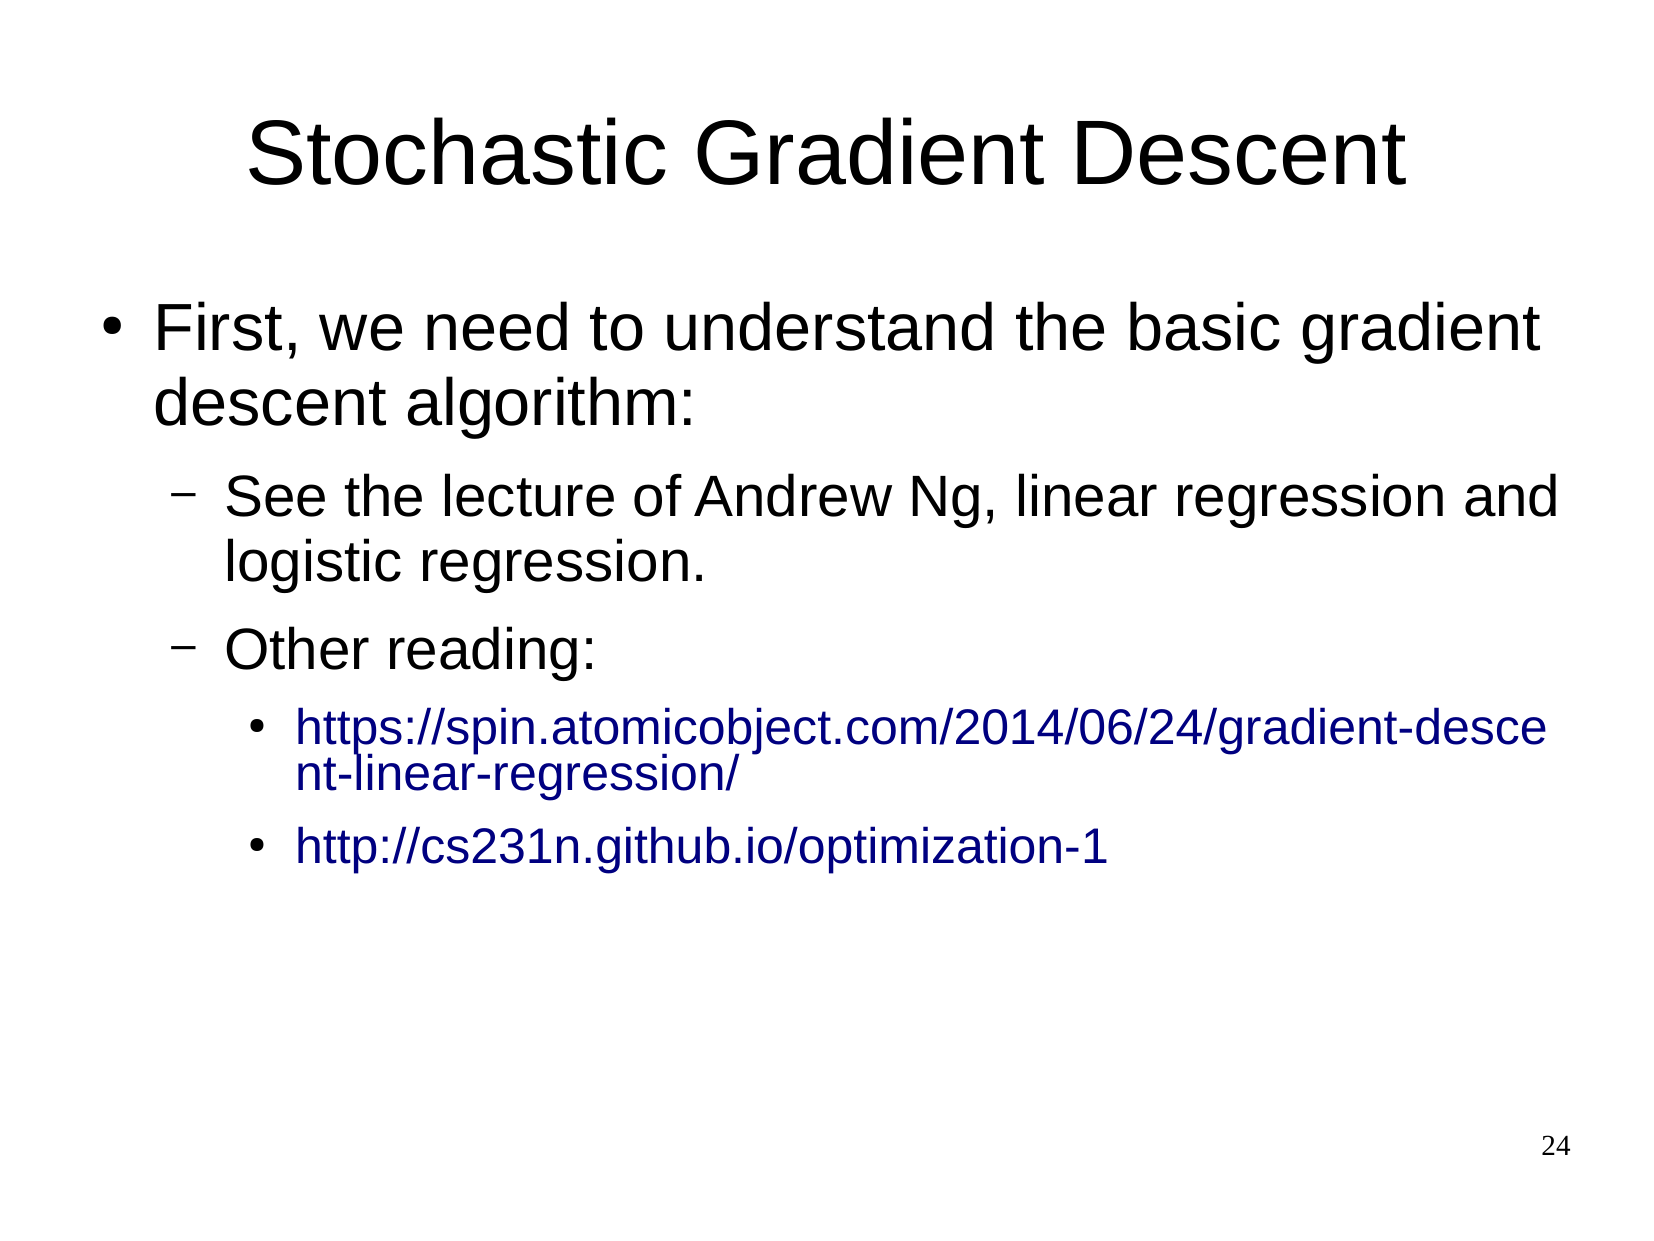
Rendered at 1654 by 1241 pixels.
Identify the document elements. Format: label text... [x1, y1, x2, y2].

title Stochastic Gradient Descent [82, 49, 1571, 257]
list First, we need to understand the basic gradient descent algorithm: See the lecture of Andrew Ng, linear regression and logistic regression. Other reading: https://spin.atomicobject.com/2014/06/24/gradient-descent-linear-regression/ http://cs231n.github.io/optimization-1 [82, 290, 1571, 1010]
